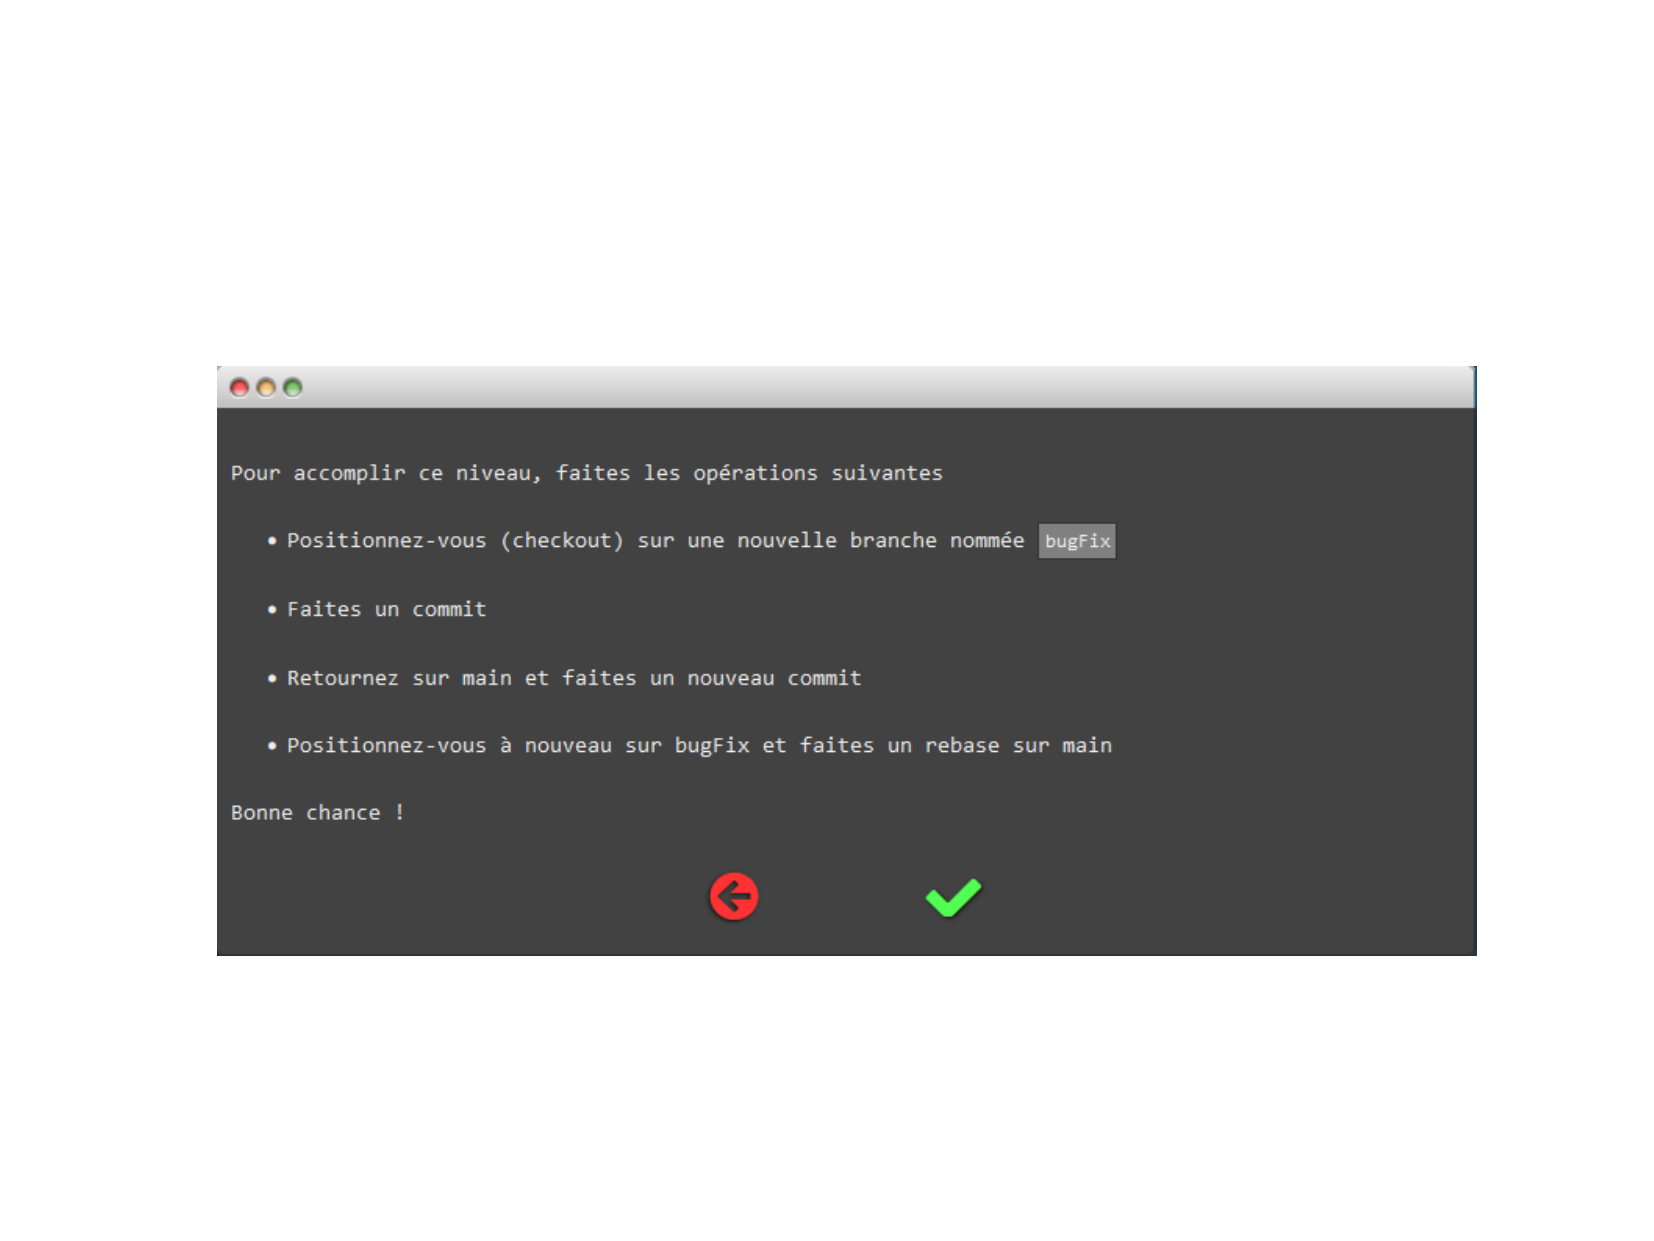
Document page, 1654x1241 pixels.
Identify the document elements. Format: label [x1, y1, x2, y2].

picture [217, 366, 1477, 956]
